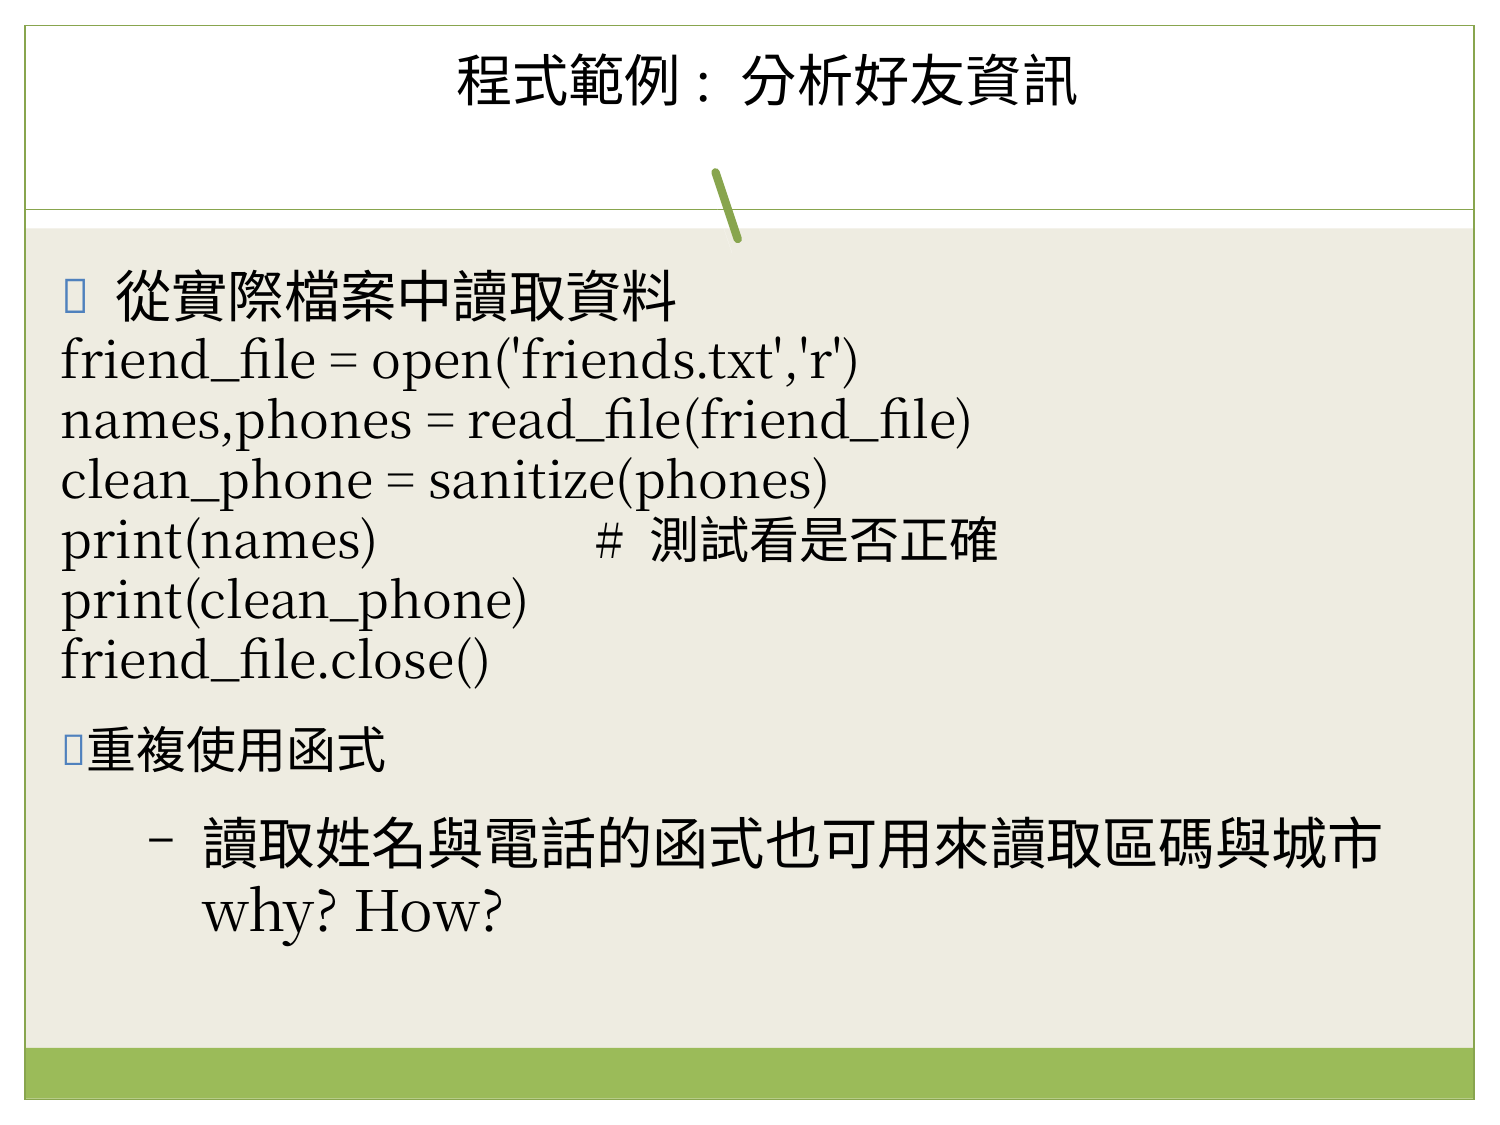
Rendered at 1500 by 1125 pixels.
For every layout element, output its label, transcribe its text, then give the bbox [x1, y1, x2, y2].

title 程式範例: 分析好友資訊 [49, 37, 1450, 162]
list 從實際檔案中讀取資料 friend_file = open('friends.txt','r') names,phones = read_file(friend_file) clean_phone = sanitize(phones) print(names) # 測試看是否正確 print(clean_phone) friend_file.close() 重複使用函式 讀取姓名與電話的函式也可用來讀取區碼與城市 why? How? [46, 254, 1441, 1004]
